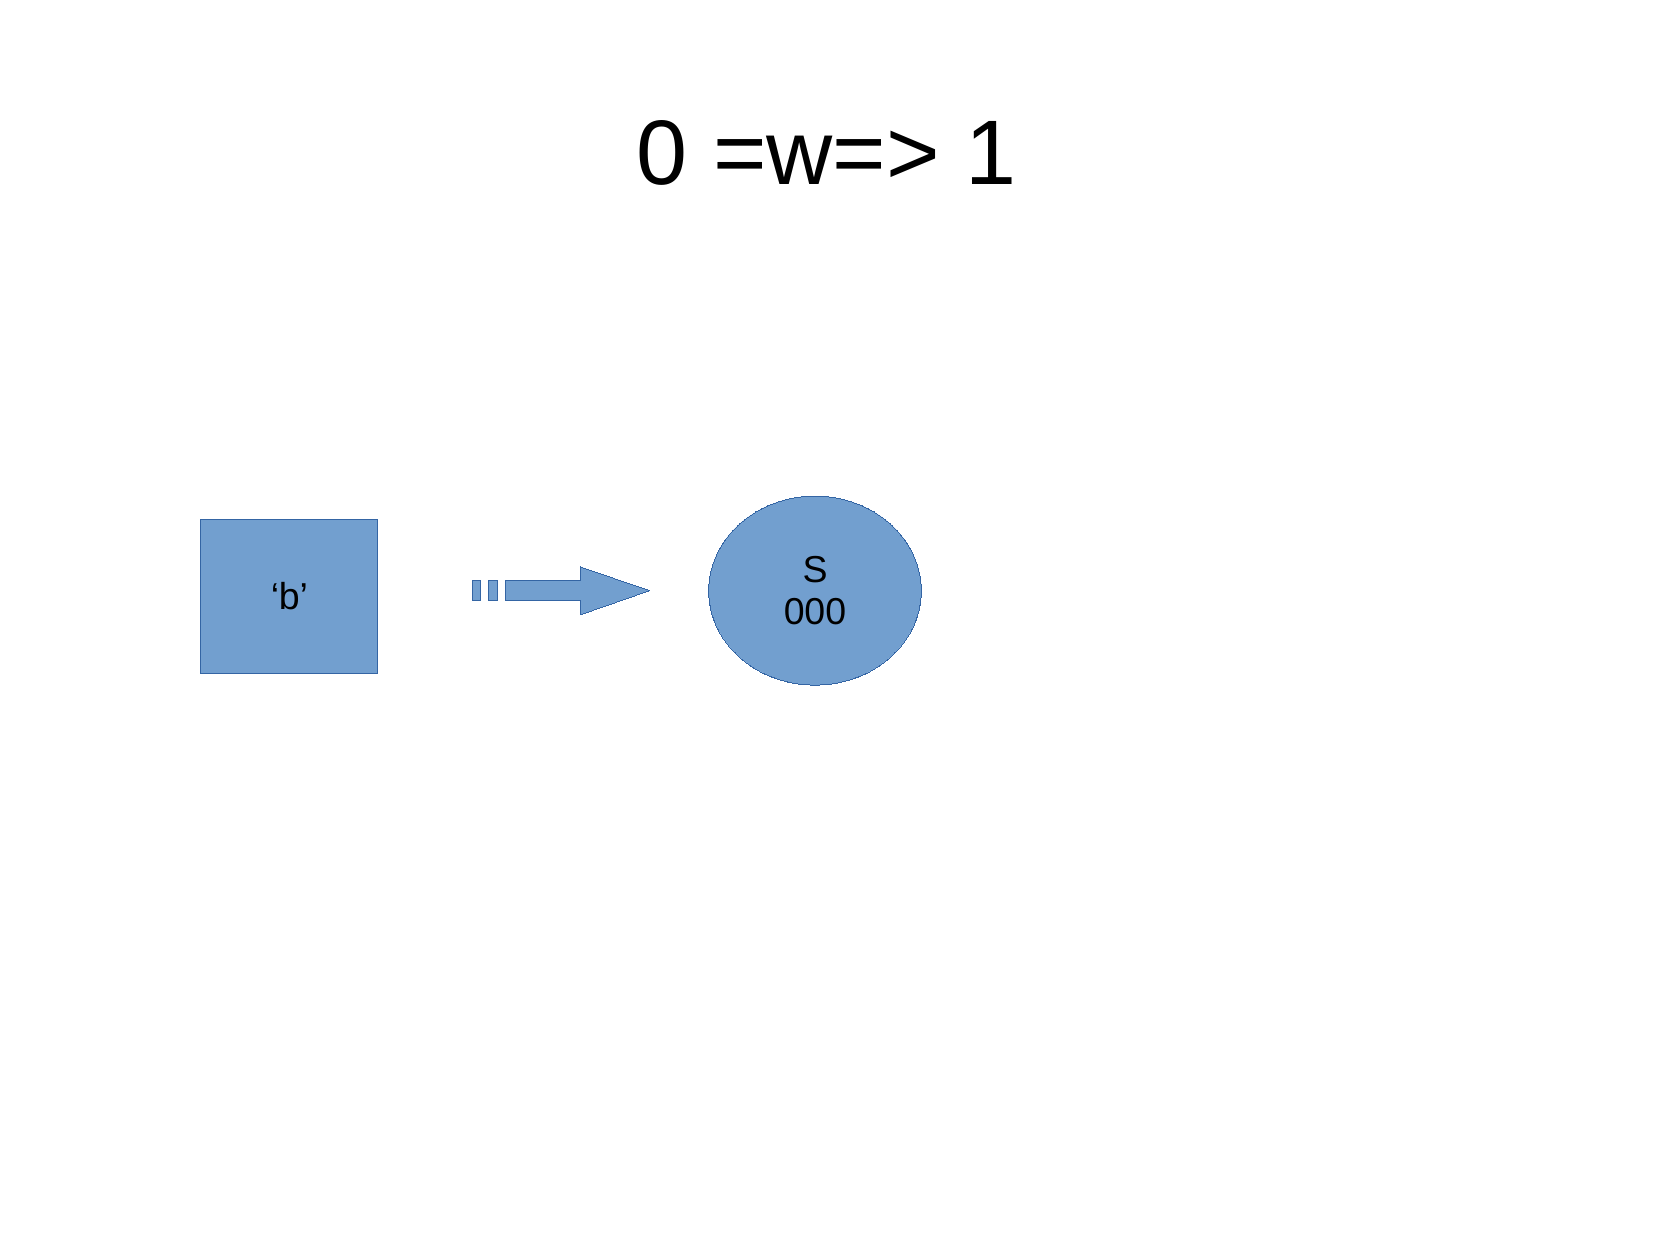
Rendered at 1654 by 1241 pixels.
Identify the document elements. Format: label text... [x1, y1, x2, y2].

text_box S 000 [708, 496, 922, 686]
text_box ‘b’ [200, 519, 378, 674]
title 0 =w=> 1 [82, 49, 1571, 257]
text_box [488, 580, 498, 601]
text_box [505, 566, 650, 615]
text_box [472, 580, 481, 601]
